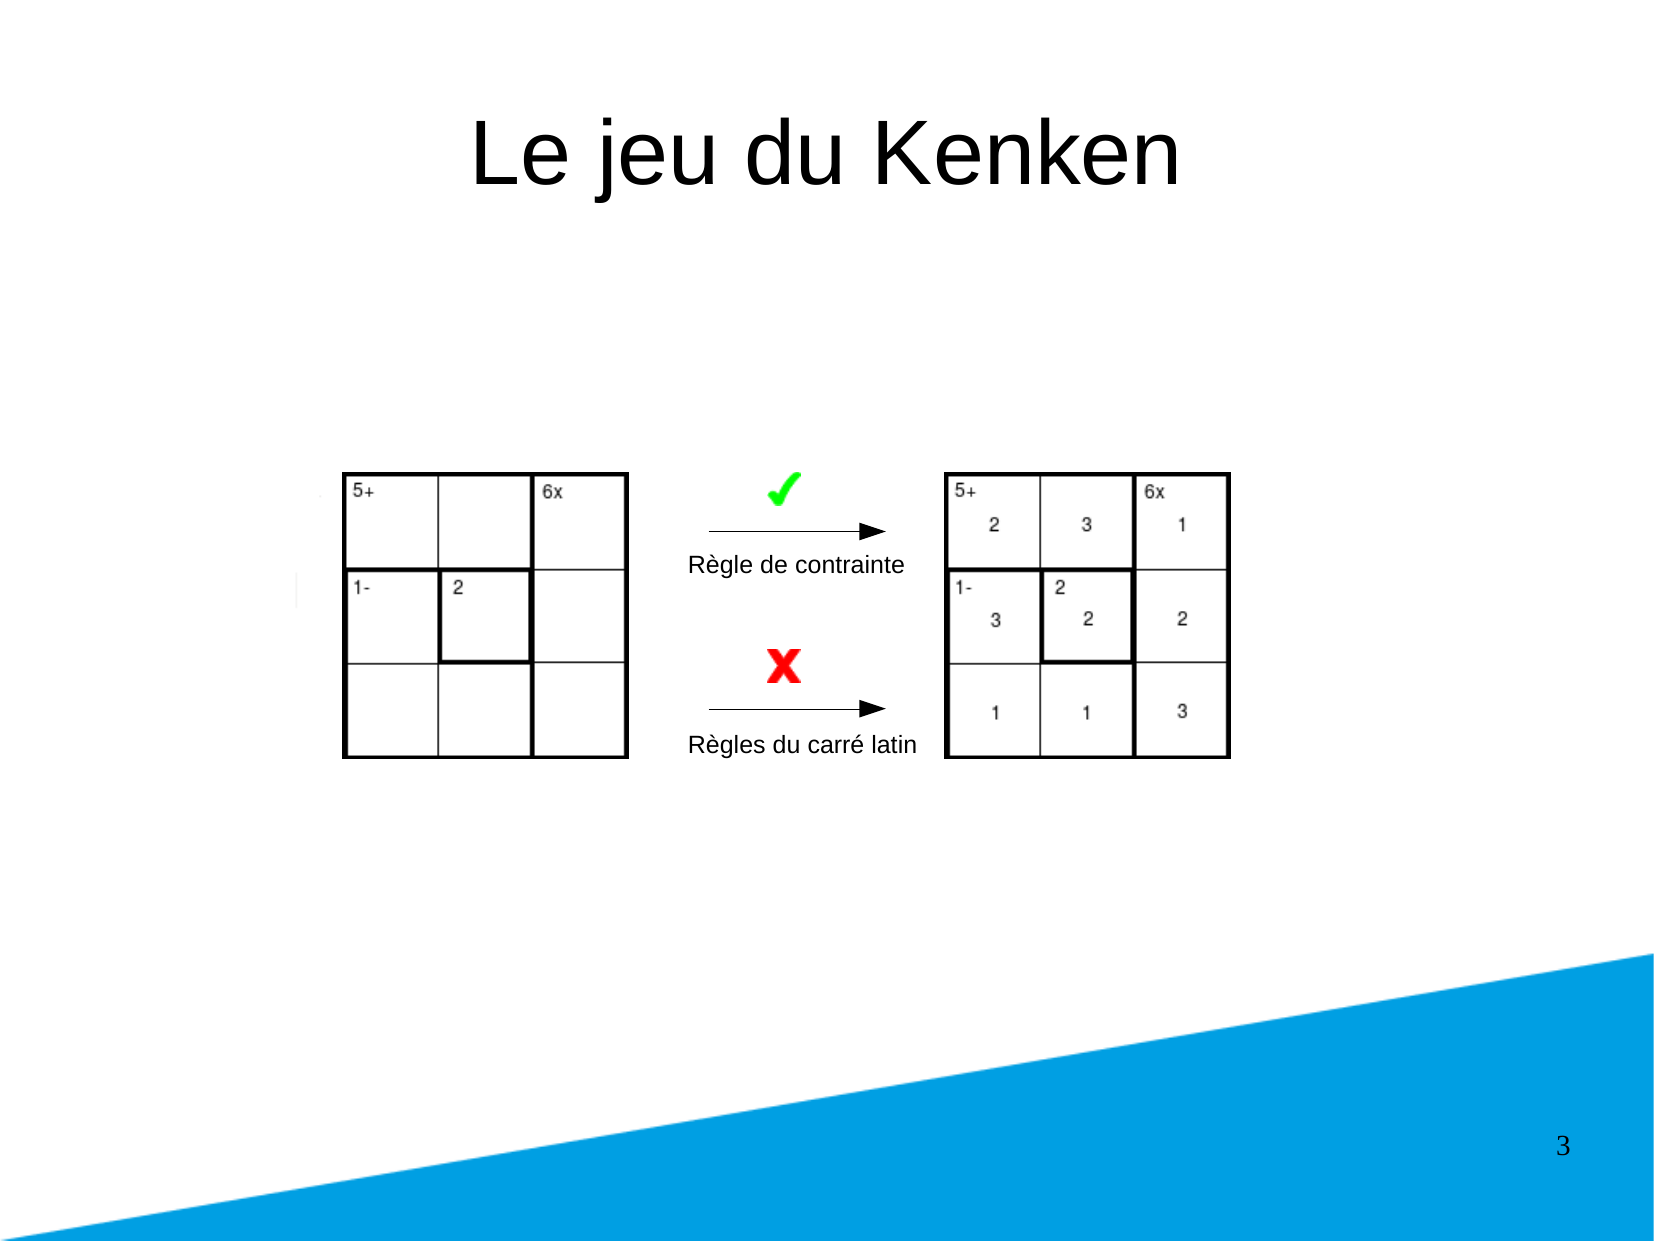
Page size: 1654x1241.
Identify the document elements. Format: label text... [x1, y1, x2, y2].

title Le jeu du Kenken [82, 49, 1571, 257]
picture [0, 0, 1654, 1241]
text_box Règle de contrainte [673, 543, 922, 588]
text_box Règles du carré latin [673, 723, 934, 795]
